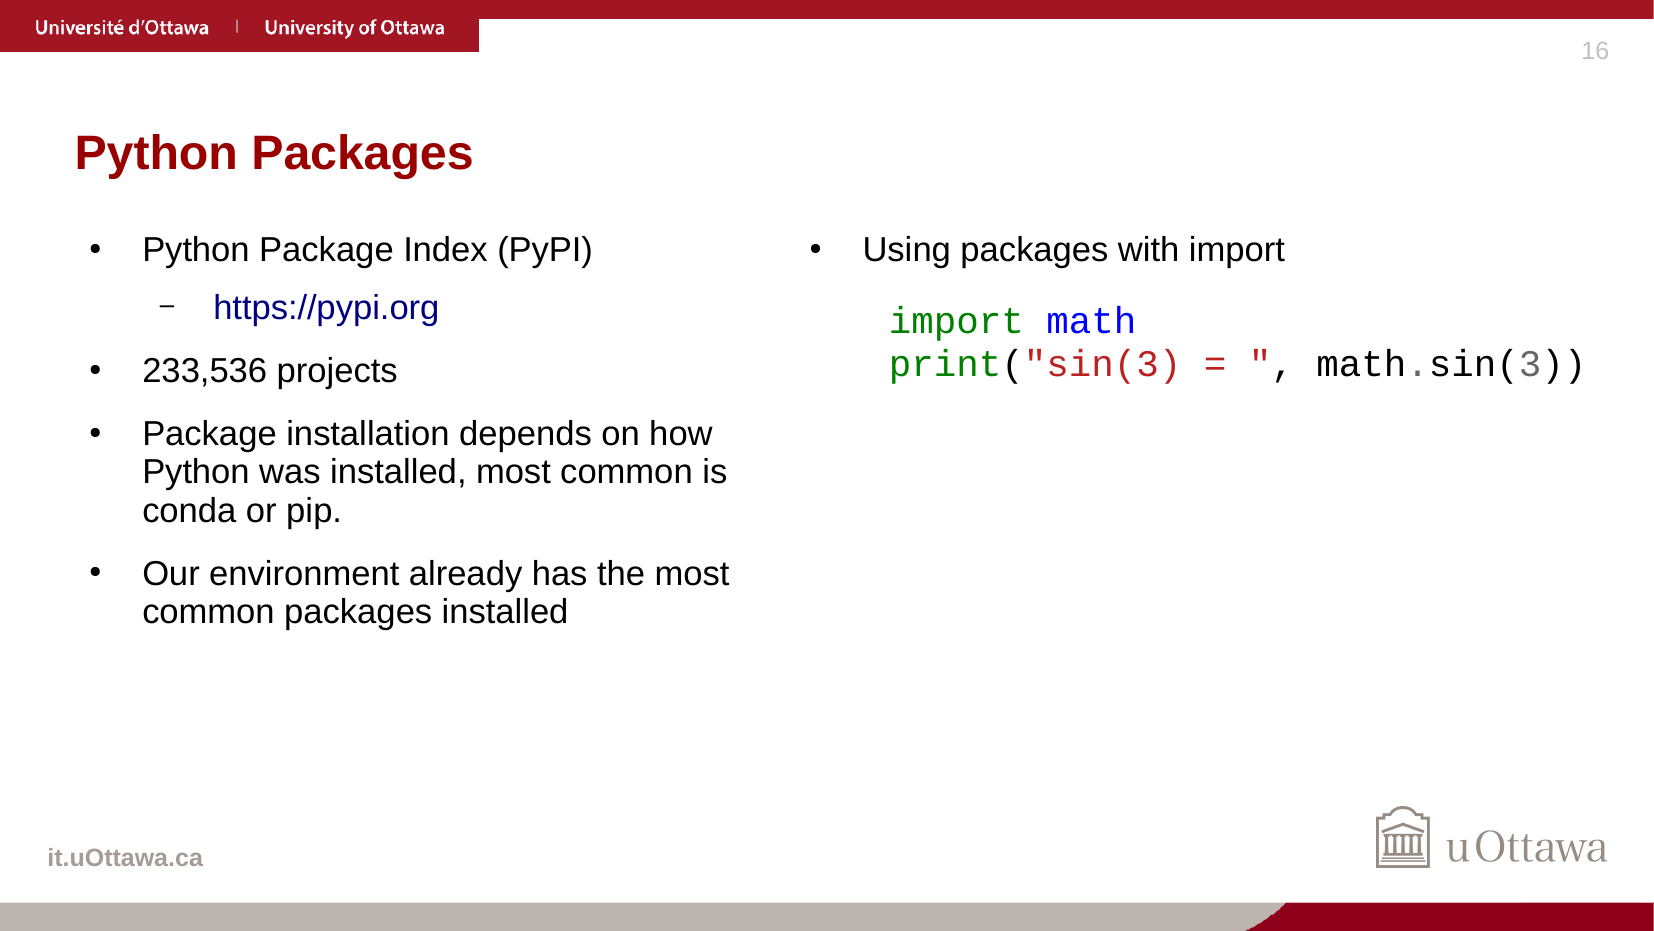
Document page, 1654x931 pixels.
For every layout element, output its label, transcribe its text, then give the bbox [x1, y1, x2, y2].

picture [0, 903, 1654, 931]
list Using packages with import [791, 230, 1478, 740]
picture [0, 0, 1654, 52]
text_box import math print("sin(3) = ", math.sin(3)) [874, 295, 1602, 396]
picture [1376, 806, 1607, 868]
title Python Packages [74, 93, 1481, 212]
list Python Package Index (PyPI) https://pypi.org 233,536 projects Package installation depends on how Python was installed, most common is conda or pip. Our environment already has the most common packages installed [71, 230, 758, 740]
